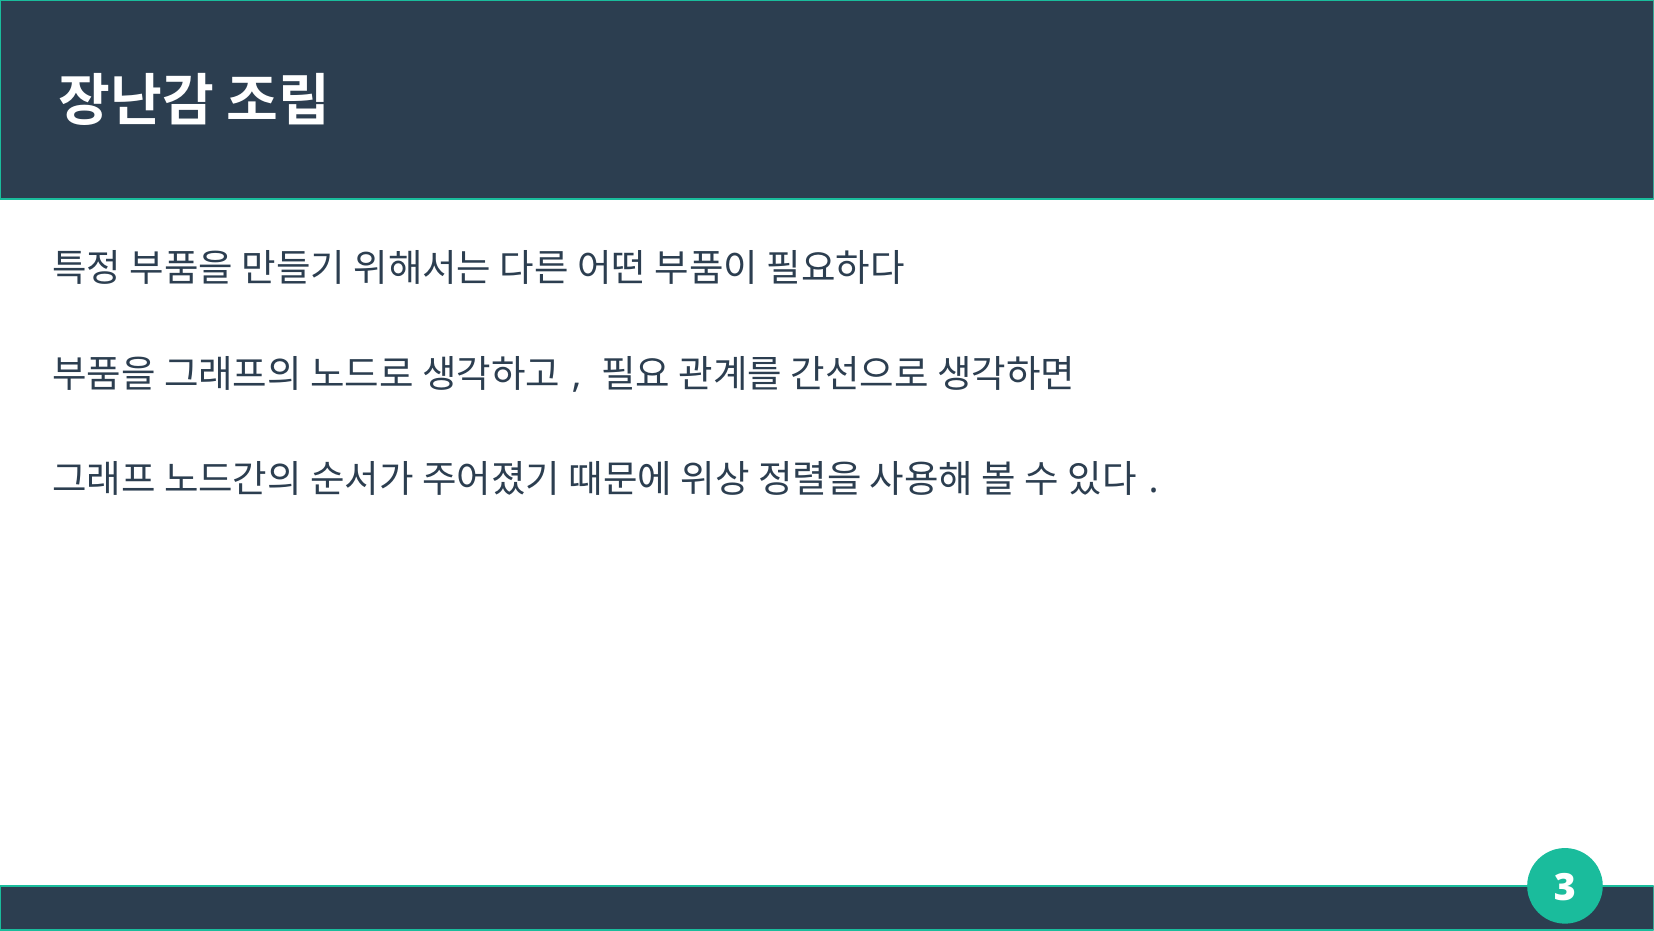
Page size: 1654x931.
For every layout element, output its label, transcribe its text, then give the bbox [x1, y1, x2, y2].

text_box 특정 부품을 만들기 위해서는 다른 어떤 부품이 필요하다 부품을 그래프의 노드로 생각하고, 필요 관계를 간선으로 생각하면 그래프 노드간의 순서가 주어졌기 때문에 위상 정렬을 사용해 볼 수 있다. [37, 230, 1576, 751]
title 장난감 조립 [59, 37, 1595, 156]
